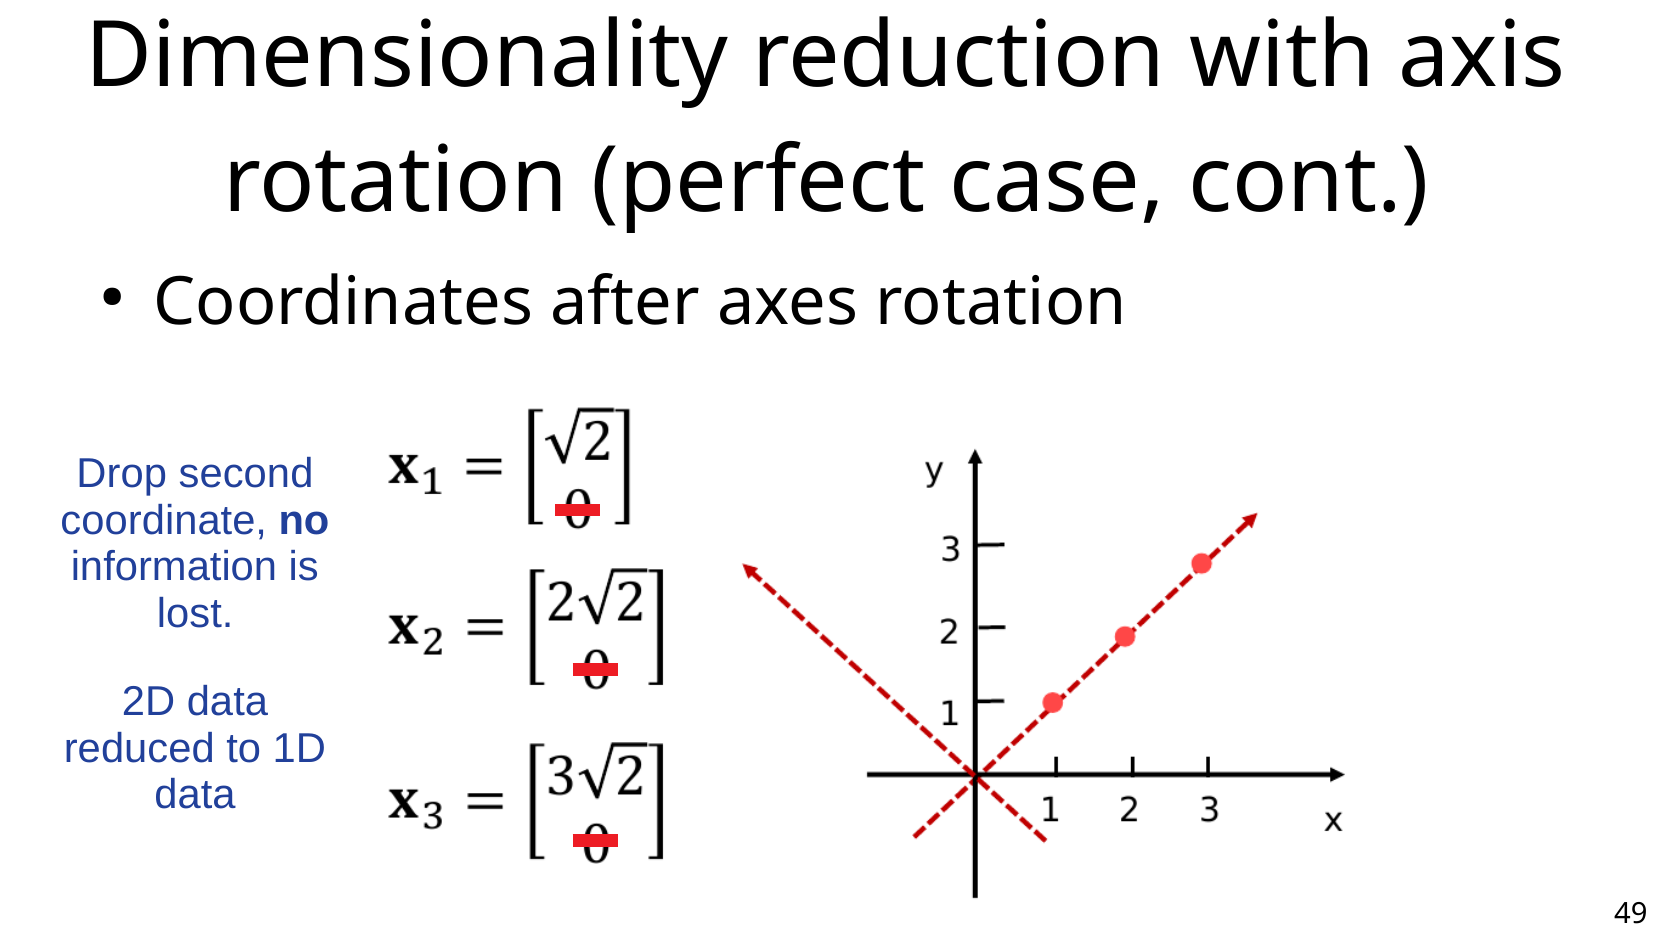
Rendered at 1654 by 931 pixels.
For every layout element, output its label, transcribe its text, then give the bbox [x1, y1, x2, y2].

picture [341, 359, 1385, 916]
title Dimensionality reduction with axis rotation (perfect case, cont.) [82, 1, 1571, 226]
text_box Drop second coordinate, no information is lost. 2D data reduced to 1D data [45, 442, 346, 826]
list Coordinates after axes rotation [82, 253, 1571, 793]
